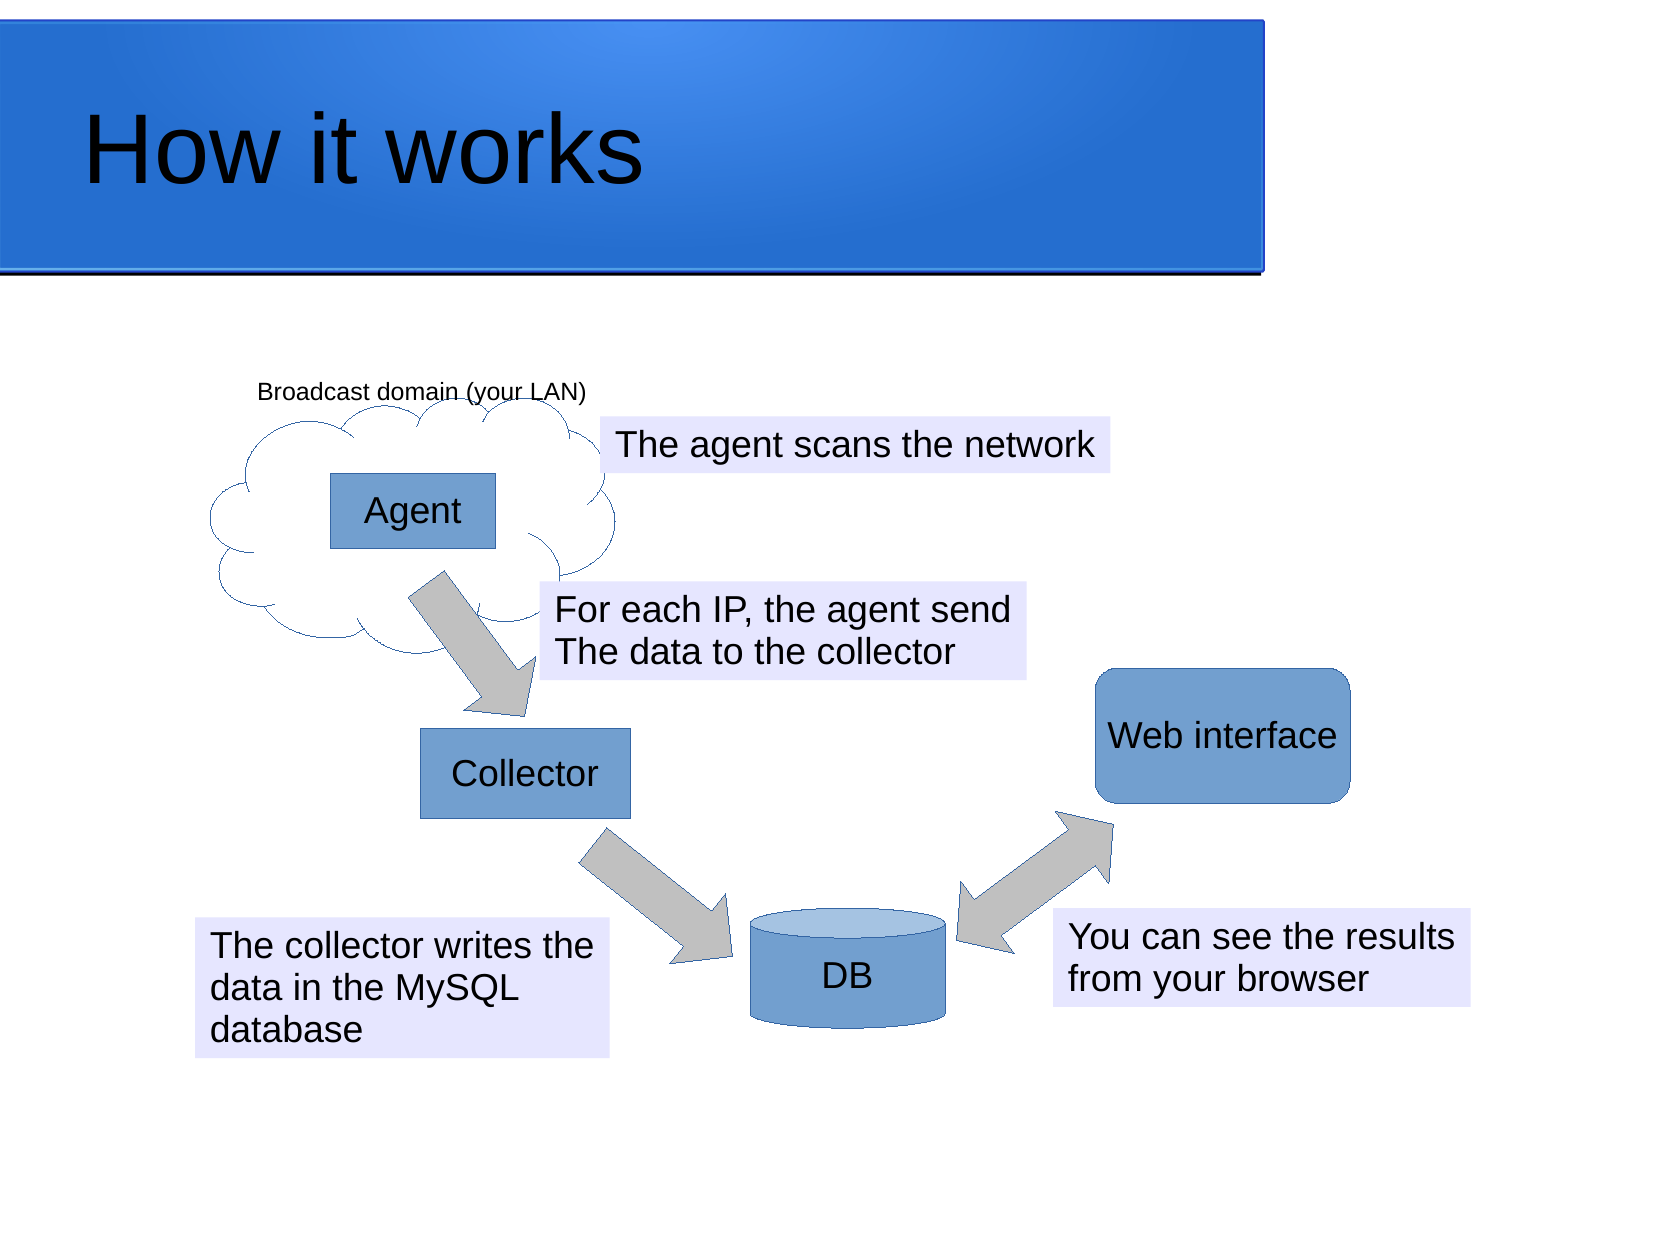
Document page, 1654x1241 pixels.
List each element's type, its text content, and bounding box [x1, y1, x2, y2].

text_box The collector writes the data in the MySQL database [195, 917, 610, 1059]
text_box The agent scans the network [600, 416, 1111, 474]
text_box [408, 570, 536, 717]
text_box For each IP, the agent send The data to the collector [539, 581, 1027, 681]
text_box Collector [420, 728, 631, 819]
text_box Agent [330, 473, 496, 549]
text_box Web interface [1095, 668, 1351, 804]
text_box [578, 827, 733, 964]
text_box DB [750, 924, 946, 1029]
title How it works [82, 47, 1235, 252]
text_box [956, 811, 1114, 954]
text_box Broadcast domain (your LAN) [242, 370, 603, 414]
text_box You can see the results from your browser [1053, 908, 1471, 1007]
